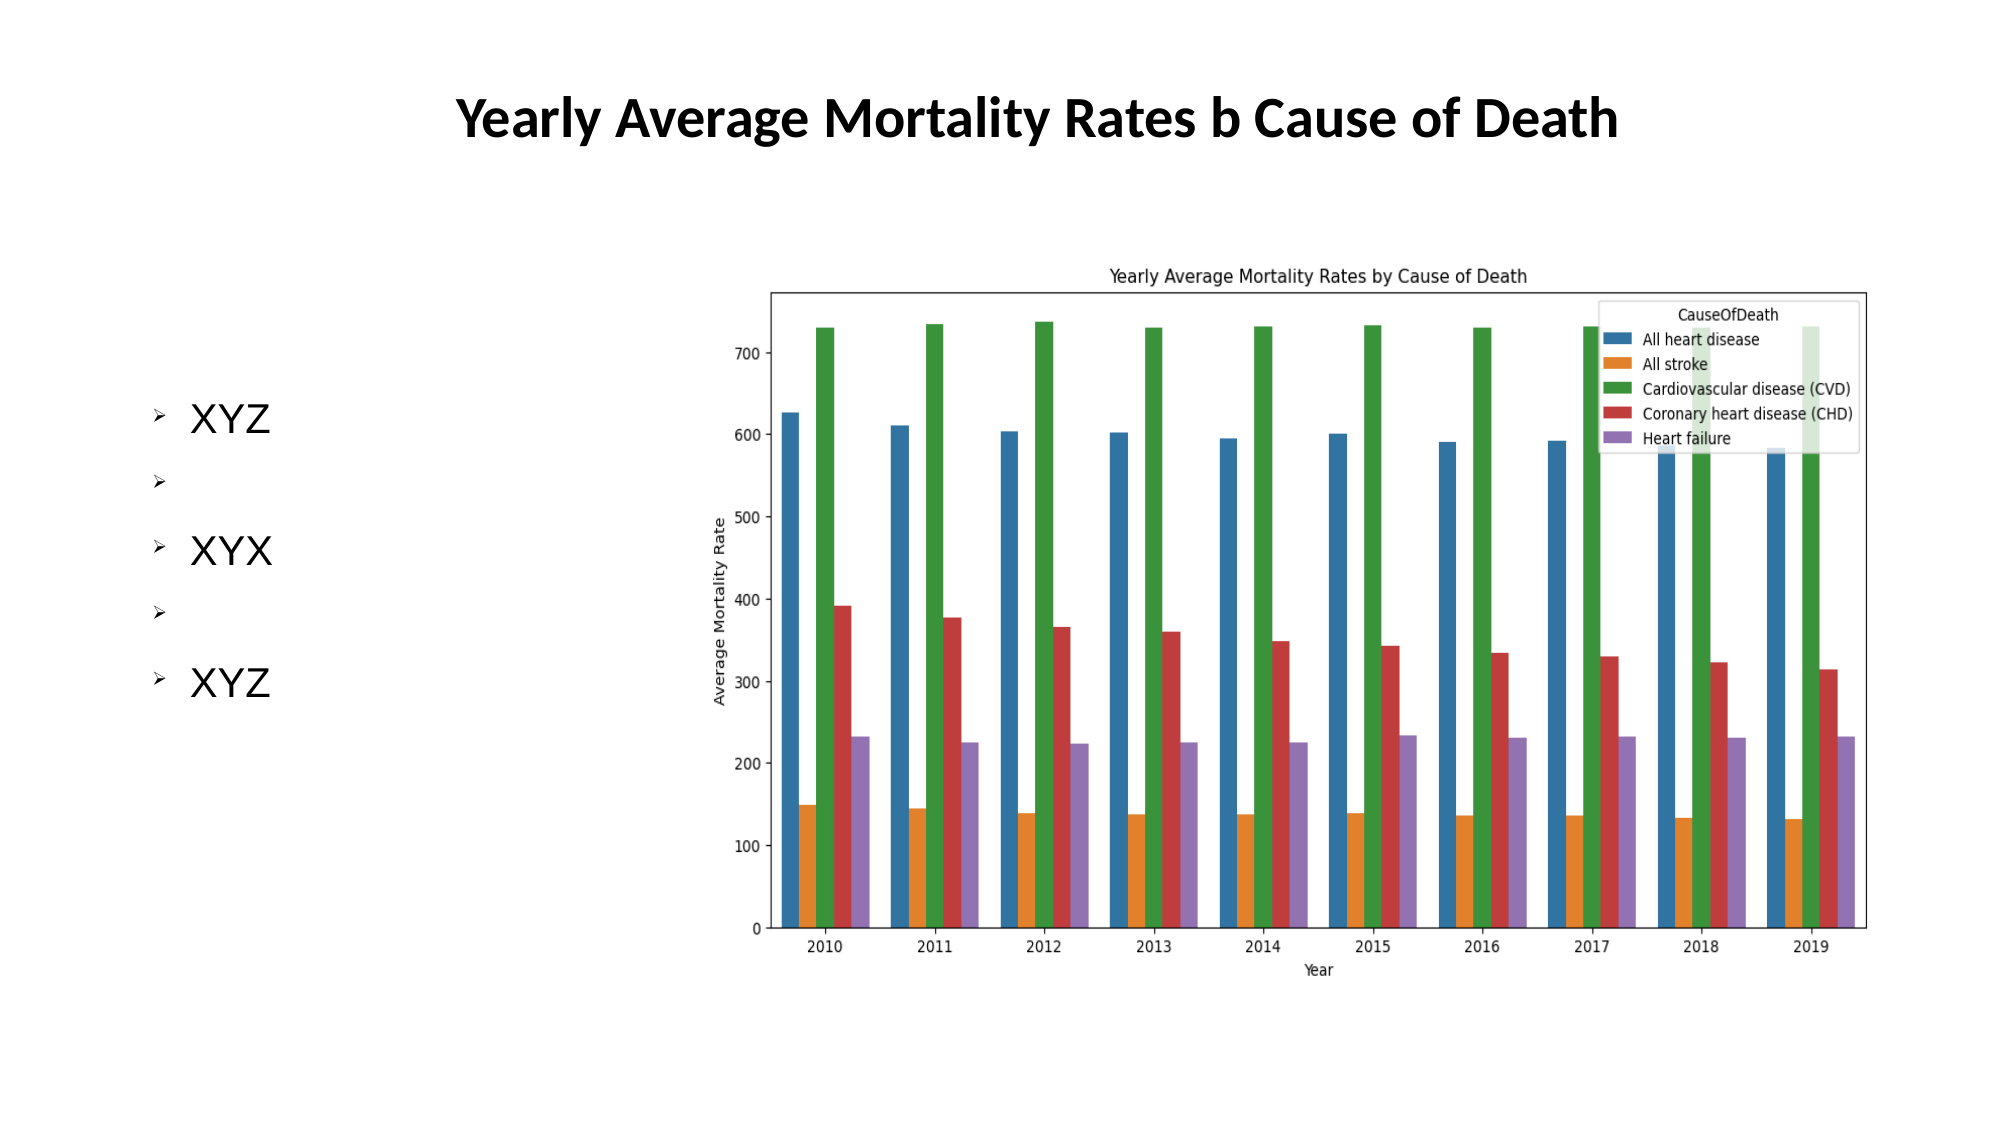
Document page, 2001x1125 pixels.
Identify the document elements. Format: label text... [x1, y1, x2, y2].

list XYZ XYX XYZ [137, 299, 1863, 1014]
picture [704, 257, 1875, 991]
title Yearly Average Mortality Rates b Cause of Death [150, 7, 1876, 225]
